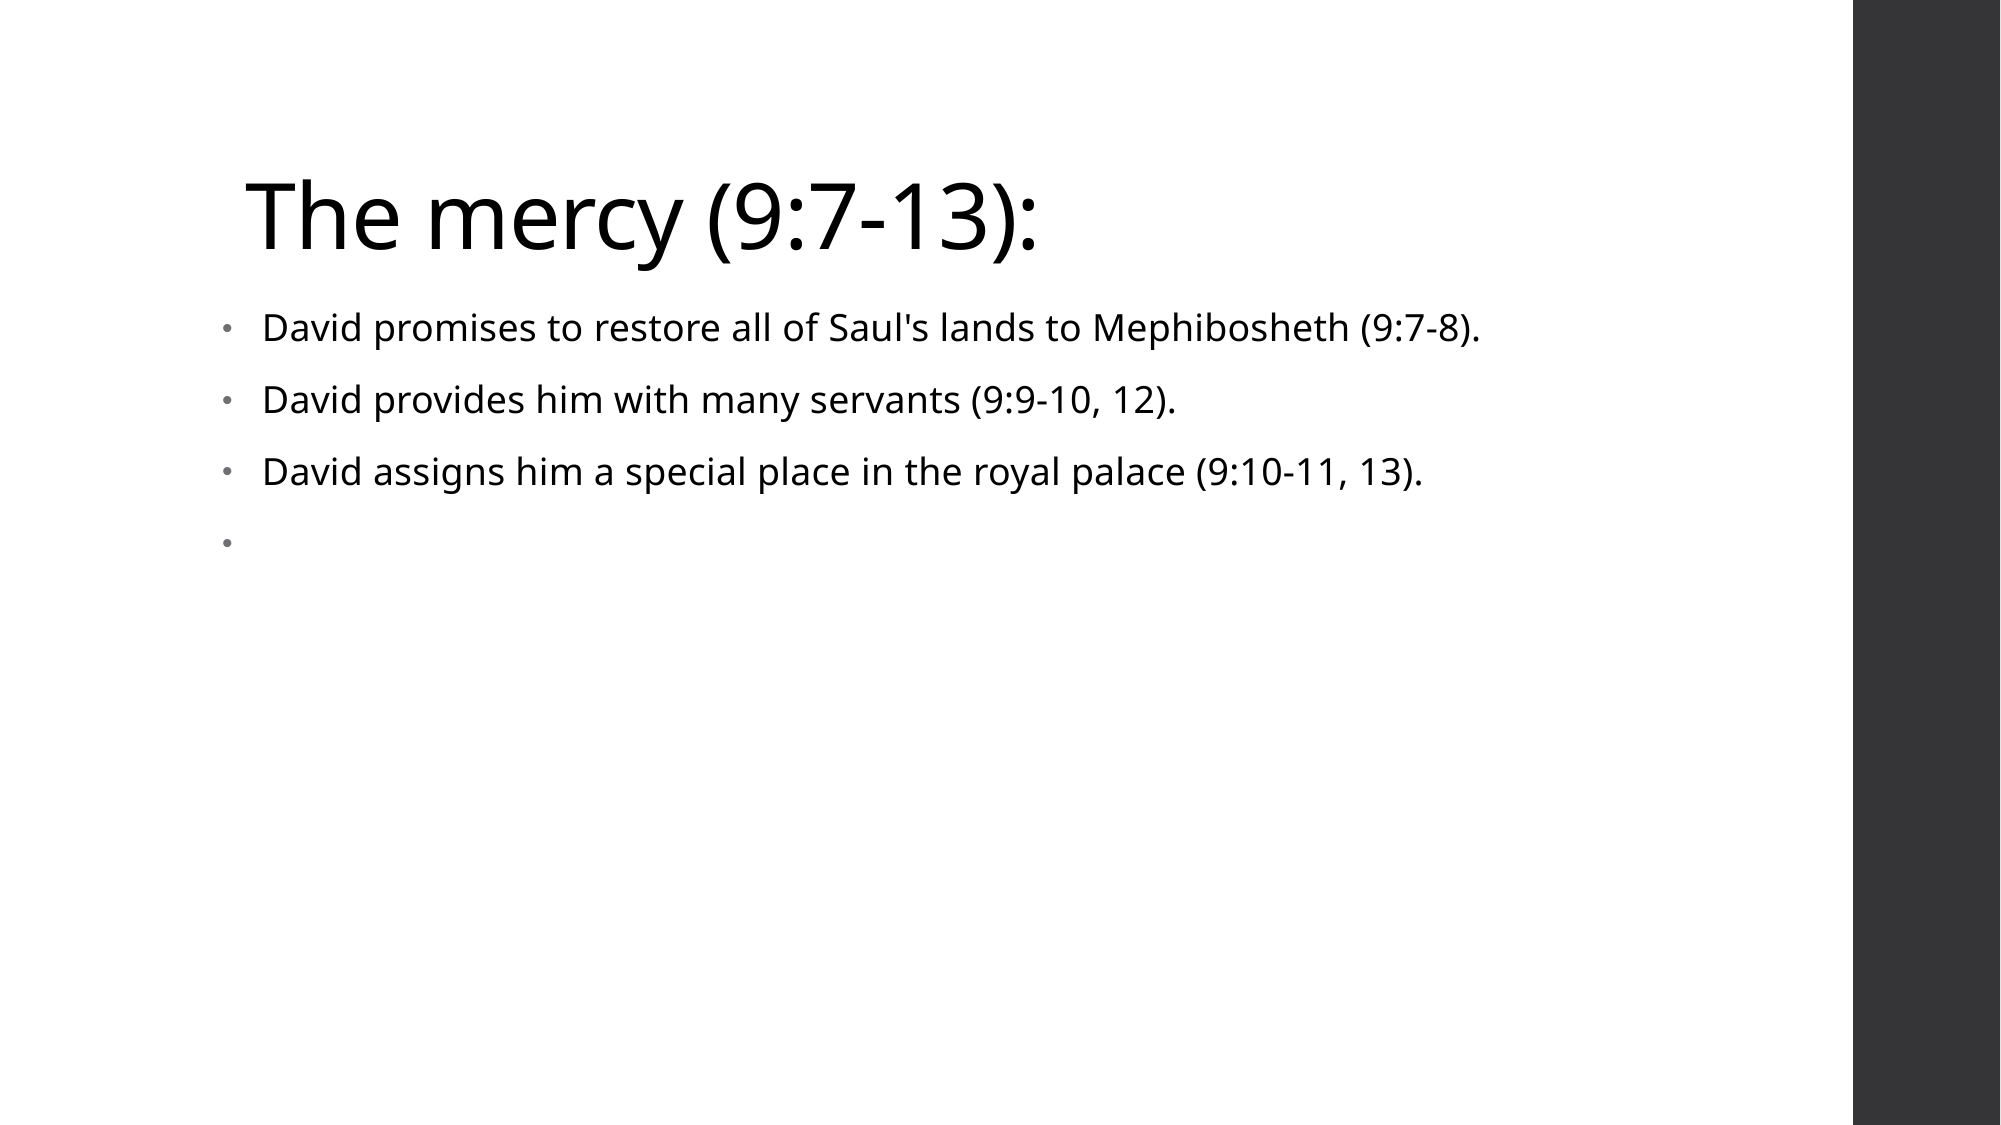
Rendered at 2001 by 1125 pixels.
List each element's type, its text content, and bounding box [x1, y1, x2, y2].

list David promises to restore all of Saul's lands to Mephibosheth (9:7-8). David provides him with many servants (9:9-10, 12). David assigns him a special place in the royal palace (9:10-11, 13). [206, 299, 1617, 1014]
title The mercy (9:7-13): [206, 60, 1797, 278]
